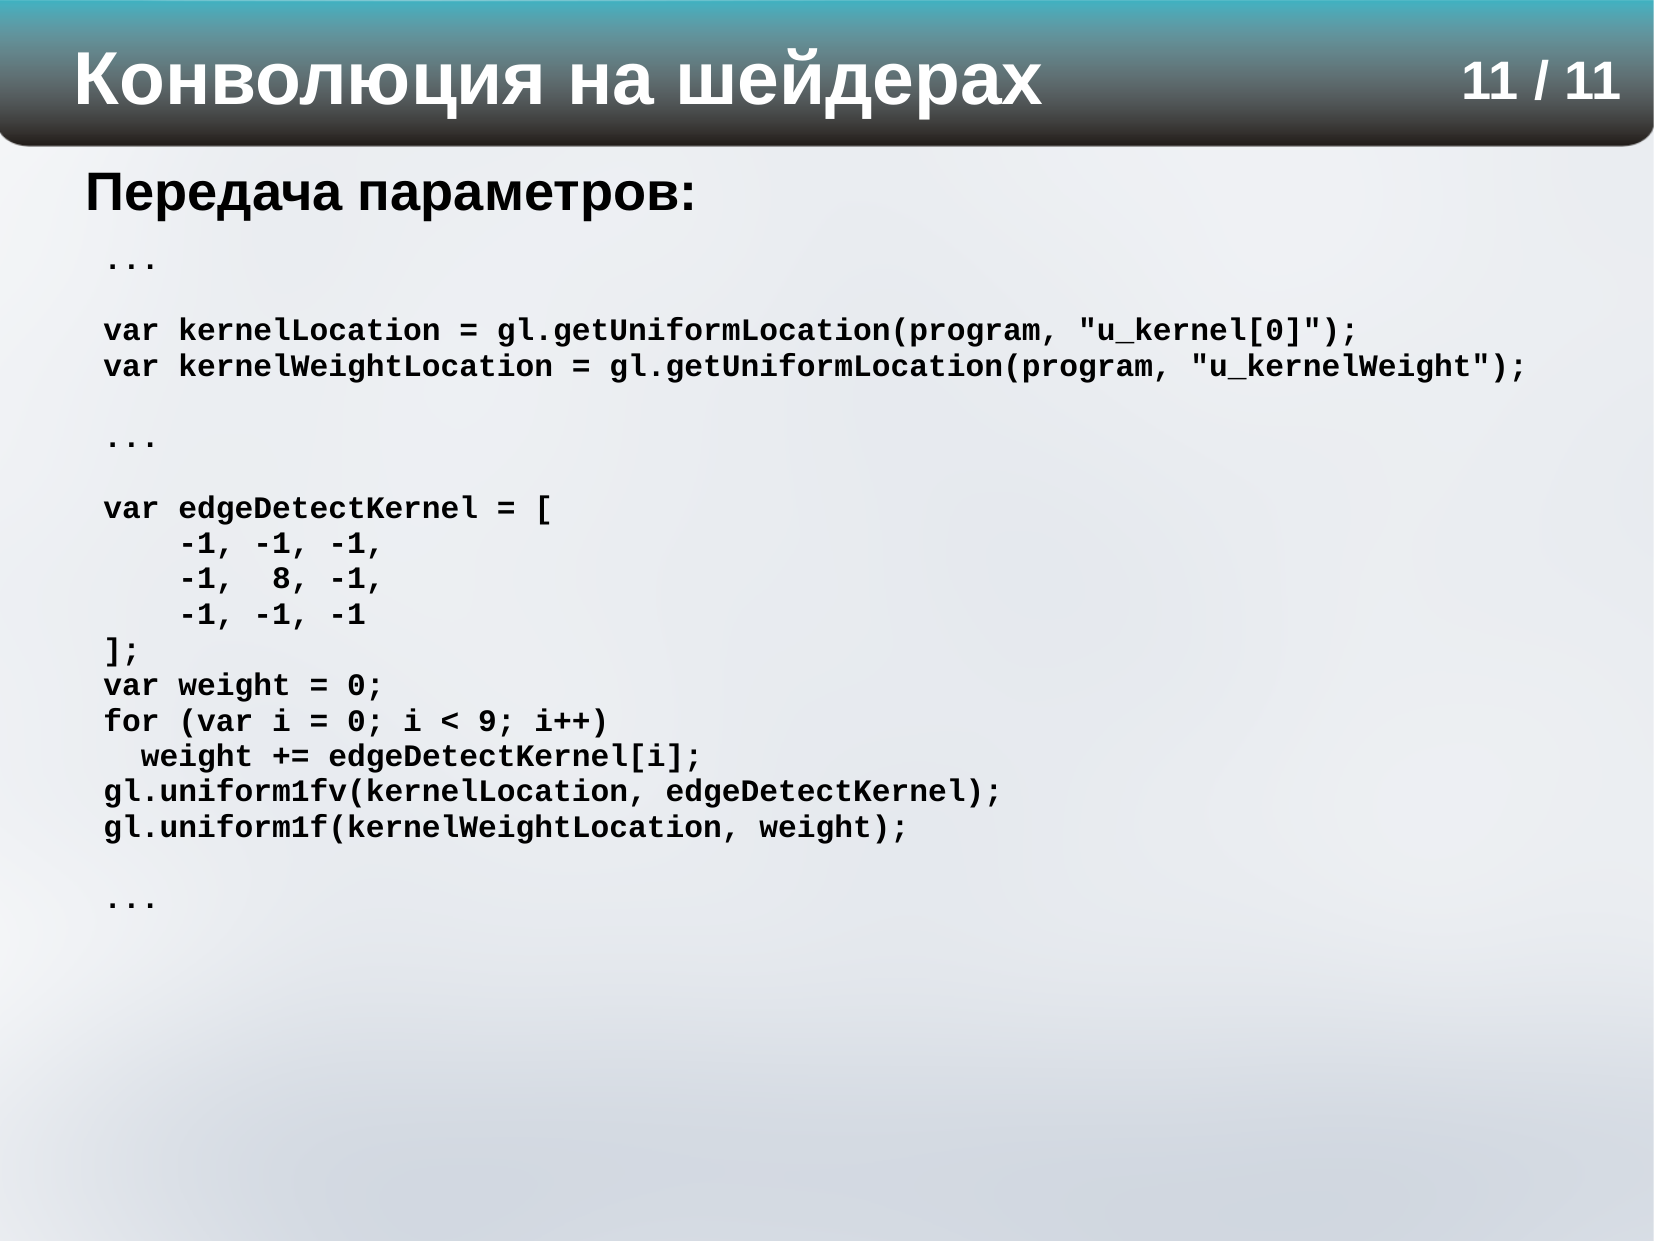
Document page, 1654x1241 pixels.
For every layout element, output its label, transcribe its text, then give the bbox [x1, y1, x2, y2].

picture [0, 0, 1654, 1241]
text_box ... var kernelLocation = gl.getUniformLocation(program, "u_kernel[0]"); var kernelWeightLocation = gl.getUniformLocation(program, "u_kernelWeight"); ... var edgeDetectKernel = [ -1, -1, -1, -1, 8, -1, -1, -1, -1 ]; var weight = 0; for (var i = 0; i < 9; i++) weight += edgeDetectKernel[i]; gl.uniform1fv(kernelLocation, edgeDetectKernel); gl.uniform1f(kernelWeightLocation, weight); ... [88, 236, 1625, 926]
text_box 7 / 11 [1446, 42, 1654, 179]
text_box Передача параметров: [70, 153, 1595, 351]
text_box Конволюция на шейдерах [59, 29, 1418, 129]
